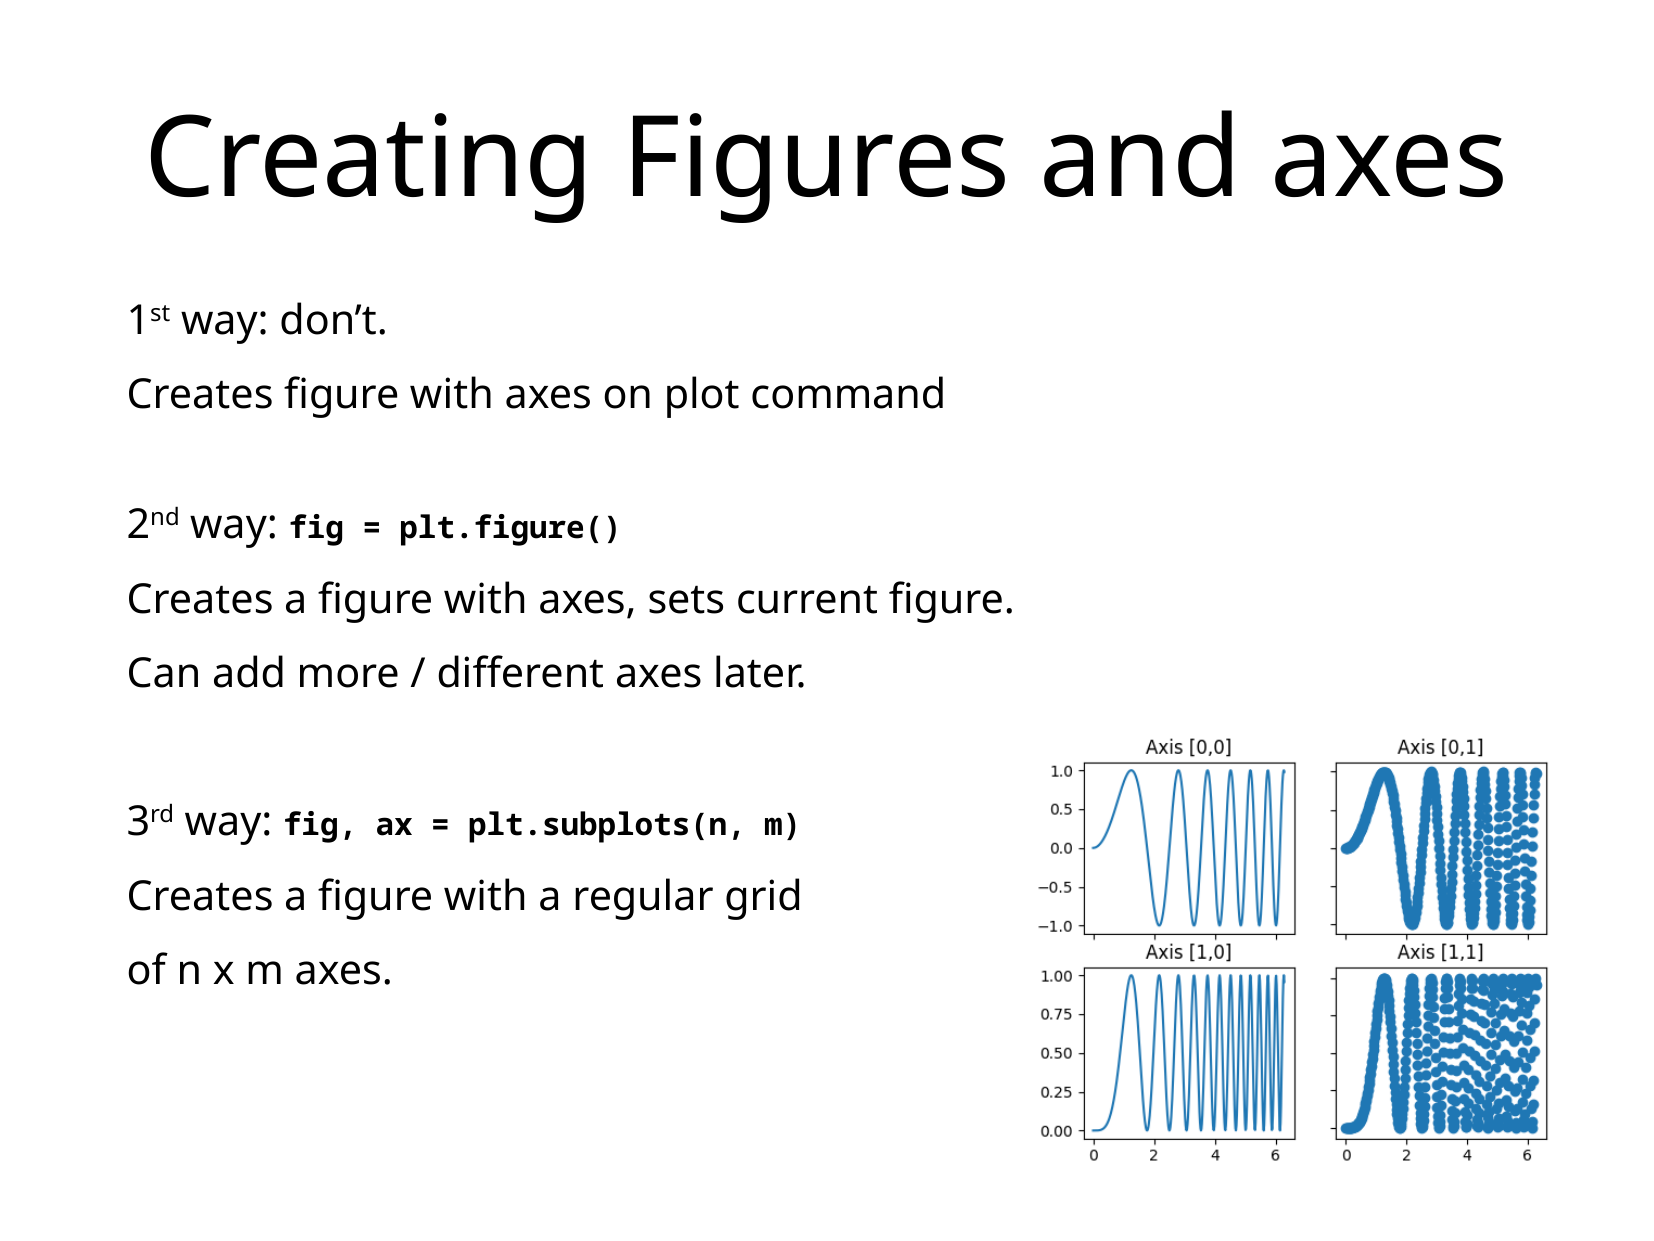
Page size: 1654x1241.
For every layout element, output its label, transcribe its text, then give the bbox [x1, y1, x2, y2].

title Creating Figures and axes [82, 49, 1571, 257]
list 1st way: don’t. Creates figure with axes on plot command 2nd way: fig = plt.figure() Creates a figure with axes, sets current figure. Can add more / different axes later. 3rd way: fig, ax = plt.subplots(n, m) Creates a figure with a regular grid of n x m axes. [82, 290, 1571, 1010]
picture [1009, 704, 1606, 1192]
